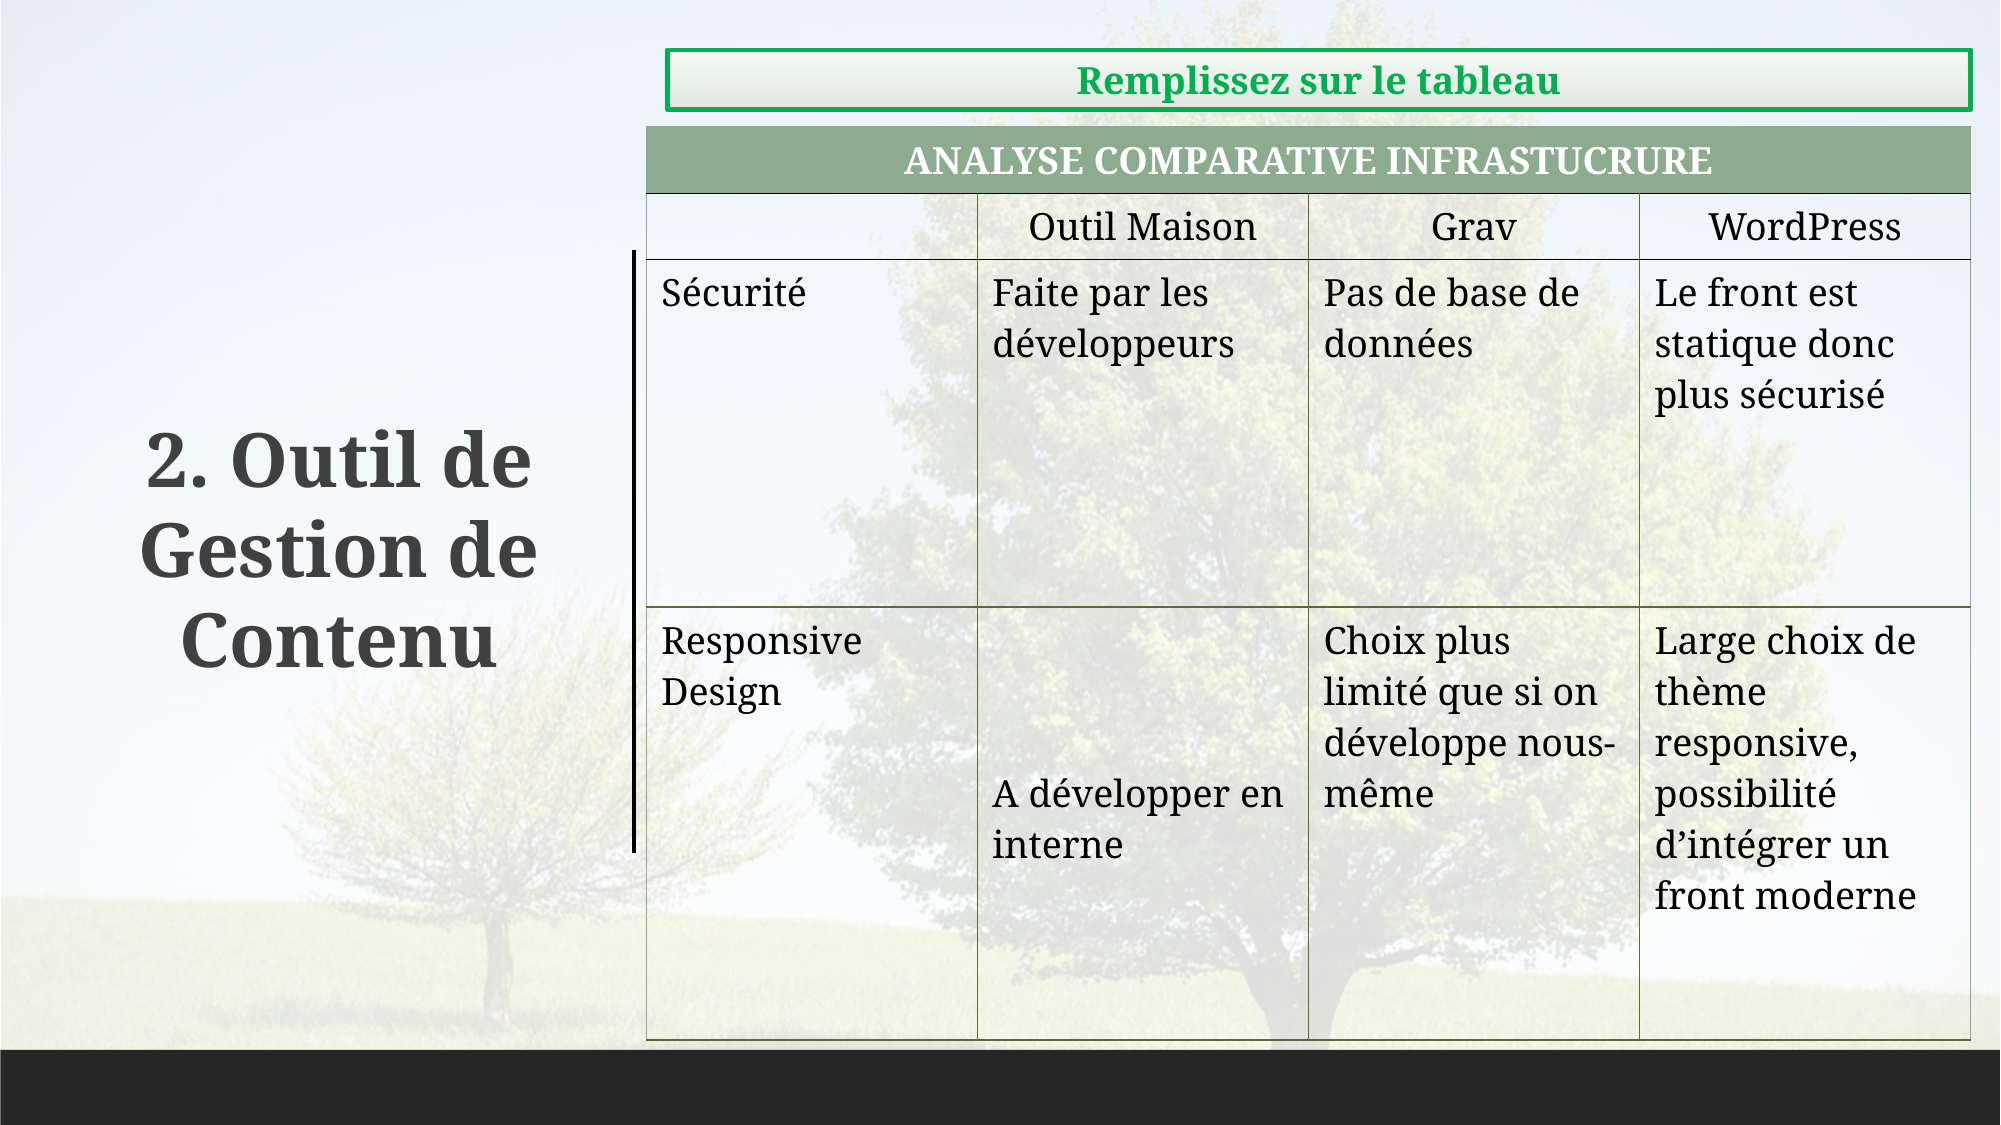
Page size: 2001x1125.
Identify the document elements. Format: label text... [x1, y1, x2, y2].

table_cell Grav [1309, 194, 1639, 259]
text_box Remplissez sur le tableau [667, 49, 1971, 110]
table_cell Outil Maison [978, 194, 1308, 259]
list 2. Outil de Gestion de Contenu [55, 256, 608, 839]
table_header ANALYSE COMPARATIVE INFRASTUCRURE [647, 128, 1970, 193]
table_cell Sécurité [647, 260, 977, 606]
table_cell [647, 194, 977, 259]
table_cell Large choix de thème responsive, possibilité d’intégrer un front moderne [1640, 608, 1970, 1039]
table_cell Le front est statique donc plus sécurisé [1640, 260, 1970, 606]
table_cell Faite par les développeurs [978, 260, 1308, 606]
table_cell WordPress [1640, 194, 1970, 259]
table_cell Pas de base de données [1309, 260, 1639, 606]
table_cell Responsive Design [647, 608, 977, 1039]
table_cell Choix plus limité que si on développe nous-même [1309, 608, 1639, 1039]
table_cell A développer en interne [978, 608, 1308, 1039]
